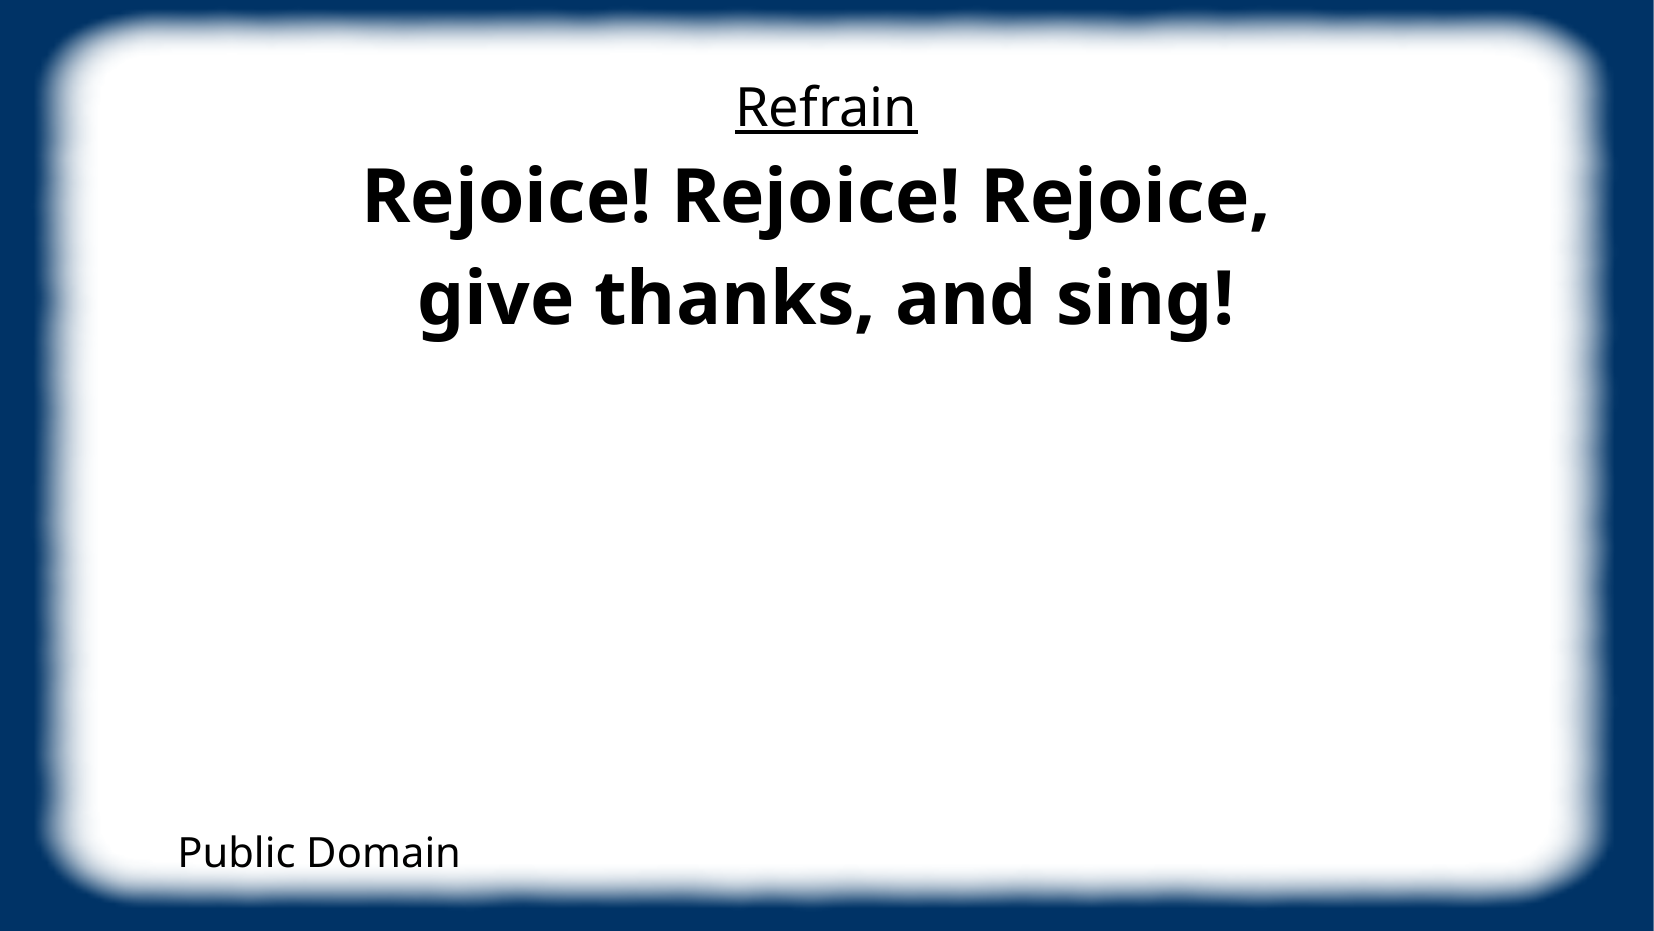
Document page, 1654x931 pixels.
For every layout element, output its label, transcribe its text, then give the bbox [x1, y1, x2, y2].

picture [0, 0, 1654, 931]
text_box Refrain Rejoice! Rejoice! Rejoice, give thanks, and sing! Public Domain [91, 60, 1562, 869]
